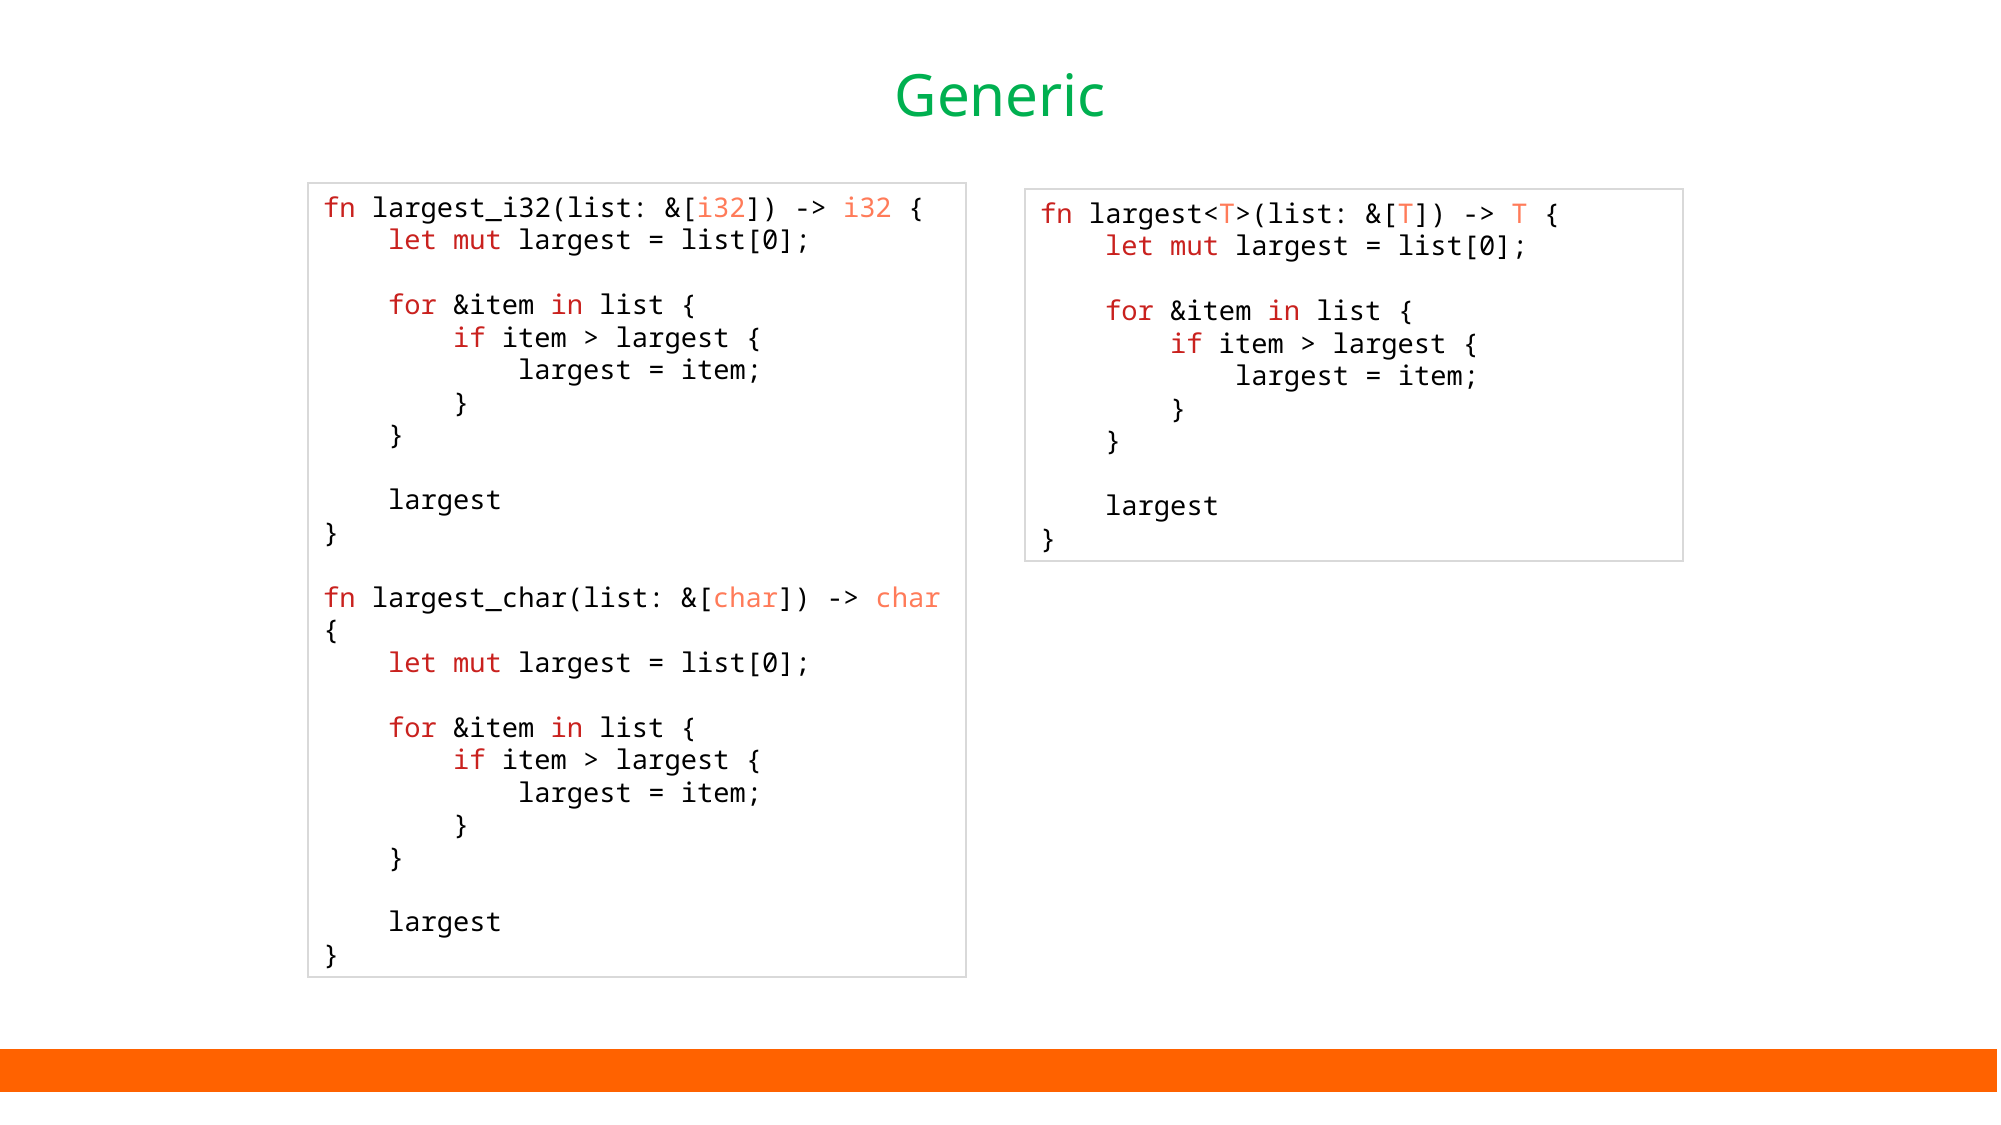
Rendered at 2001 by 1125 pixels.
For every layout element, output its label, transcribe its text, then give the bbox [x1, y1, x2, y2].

text_box fn largest_i32(list: &[i32]) -> i32 { let mut largest = list[0]; for &item in list { if item > largest { largest = item; } } largest } fn largest_char(list: &[char]) -> char { let mut largest = list[0]; for &item in list { if item > largest { largest = item; } } largest } [308, 182, 967, 945]
text_box fn largest<T>(list: &[T]) -> T { let mut largest = list[0]; for &item in list { if item > largest { largest = item; } } largest } [1025, 188, 1684, 562]
text_box [0, 1049, 1997, 1092]
list Generic [420, 59, 1580, 149]
